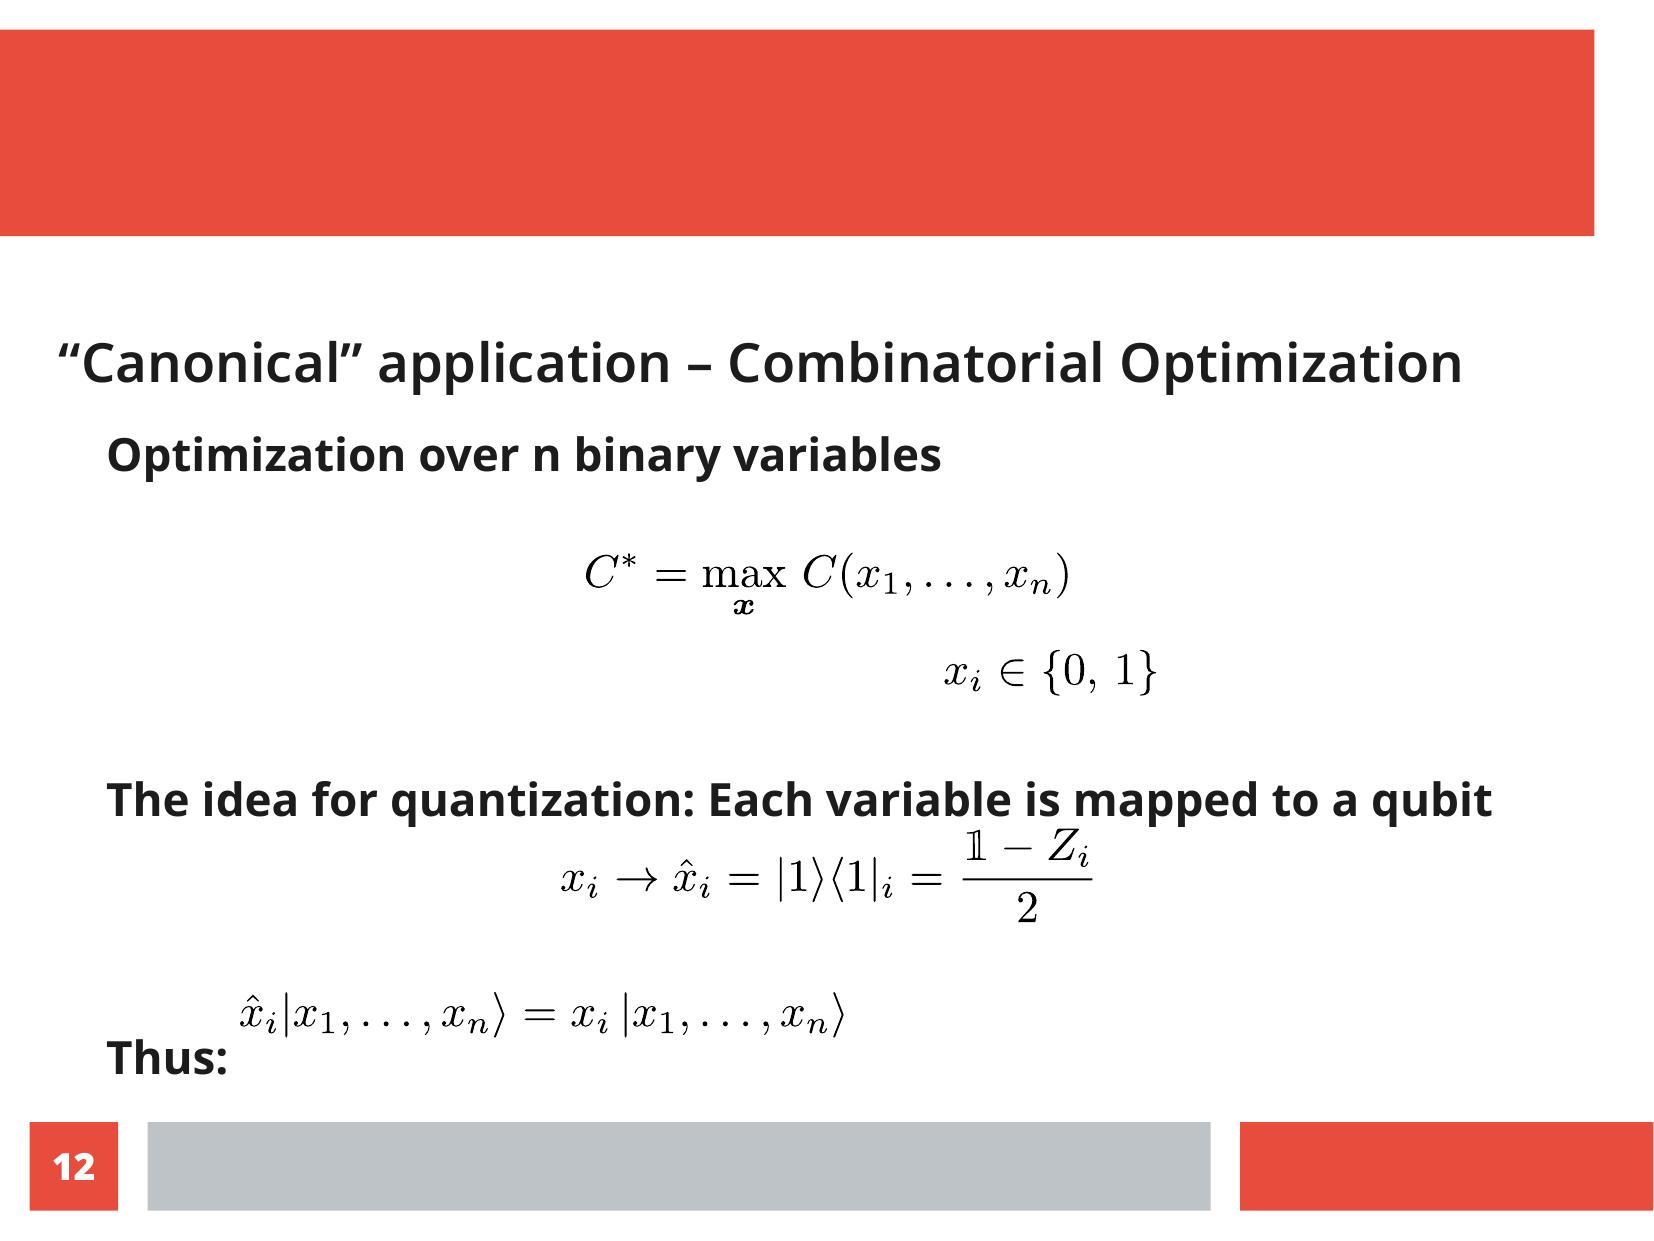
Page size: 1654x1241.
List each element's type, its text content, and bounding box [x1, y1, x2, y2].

text_box [680, 859, 693, 867]
text_box [905, 581, 912, 596]
text_box [791, 860, 807, 891]
text_box [803, 554, 837, 588]
text_box [239, 1005, 263, 1027]
text_box [763, 1021, 769, 1036]
text_box [884, 572, 897, 594]
text_box [343, 1021, 349, 1036]
text_box [833, 991, 844, 1038]
text_box [699, 883, 710, 898]
text_box [1117, 653, 1133, 685]
text_box [781, 1005, 804, 1027]
text_box [571, 1005, 595, 1027]
text_box [586, 554, 619, 588]
text_box [1048, 828, 1079, 860]
text_box [741, 566, 786, 588]
text_box [944, 663, 968, 685]
text_box [882, 883, 893, 898]
text_box [842, 552, 853, 599]
text_box [682, 1021, 688, 1036]
text_box [1056, 552, 1068, 599]
text_box [1089, 679, 1096, 694]
text_box [266, 1019, 276, 1034]
text_box [661, 1011, 674, 1034]
text_box [812, 856, 823, 903]
text_box [986, 581, 993, 596]
list “Canonical” application – Combinatorial Optimization Optimization over n binary variables The idea for quantization: Each variable is mapped to a qubit Thus: [59, 324, 1565, 1093]
text_box [468, 1018, 488, 1034]
text_box [966, 829, 986, 860]
text_box [1064, 653, 1085, 686]
text_box [832, 856, 843, 903]
text_box [1004, 566, 1028, 588]
text_box [1043, 649, 1060, 696]
text_box [293, 1005, 317, 1027]
text_box [673, 870, 697, 892]
text_box [702, 566, 739, 587]
text_box [856, 566, 880, 588]
text_box [622, 553, 636, 568]
text_box [849, 860, 865, 891]
text_box [807, 1018, 828, 1034]
text_box [733, 599, 754, 615]
text_box [322, 1011, 334, 1034]
text_box [633, 1005, 656, 1027]
text_box [424, 1021, 430, 1036]
text_box [616, 867, 658, 892]
text_box [1078, 852, 1089, 868]
text_box [561, 870, 585, 892]
text_box [587, 883, 598, 898]
text_box [494, 991, 505, 1038]
text_box [1030, 579, 1051, 595]
text_box [597, 1019, 608, 1034]
text_box [1000, 659, 1024, 687]
text_box [1018, 891, 1037, 923]
text_box [1139, 649, 1157, 696]
text_box [970, 677, 981, 692]
text_box [246, 994, 260, 1002]
text_box [441, 1005, 465, 1027]
